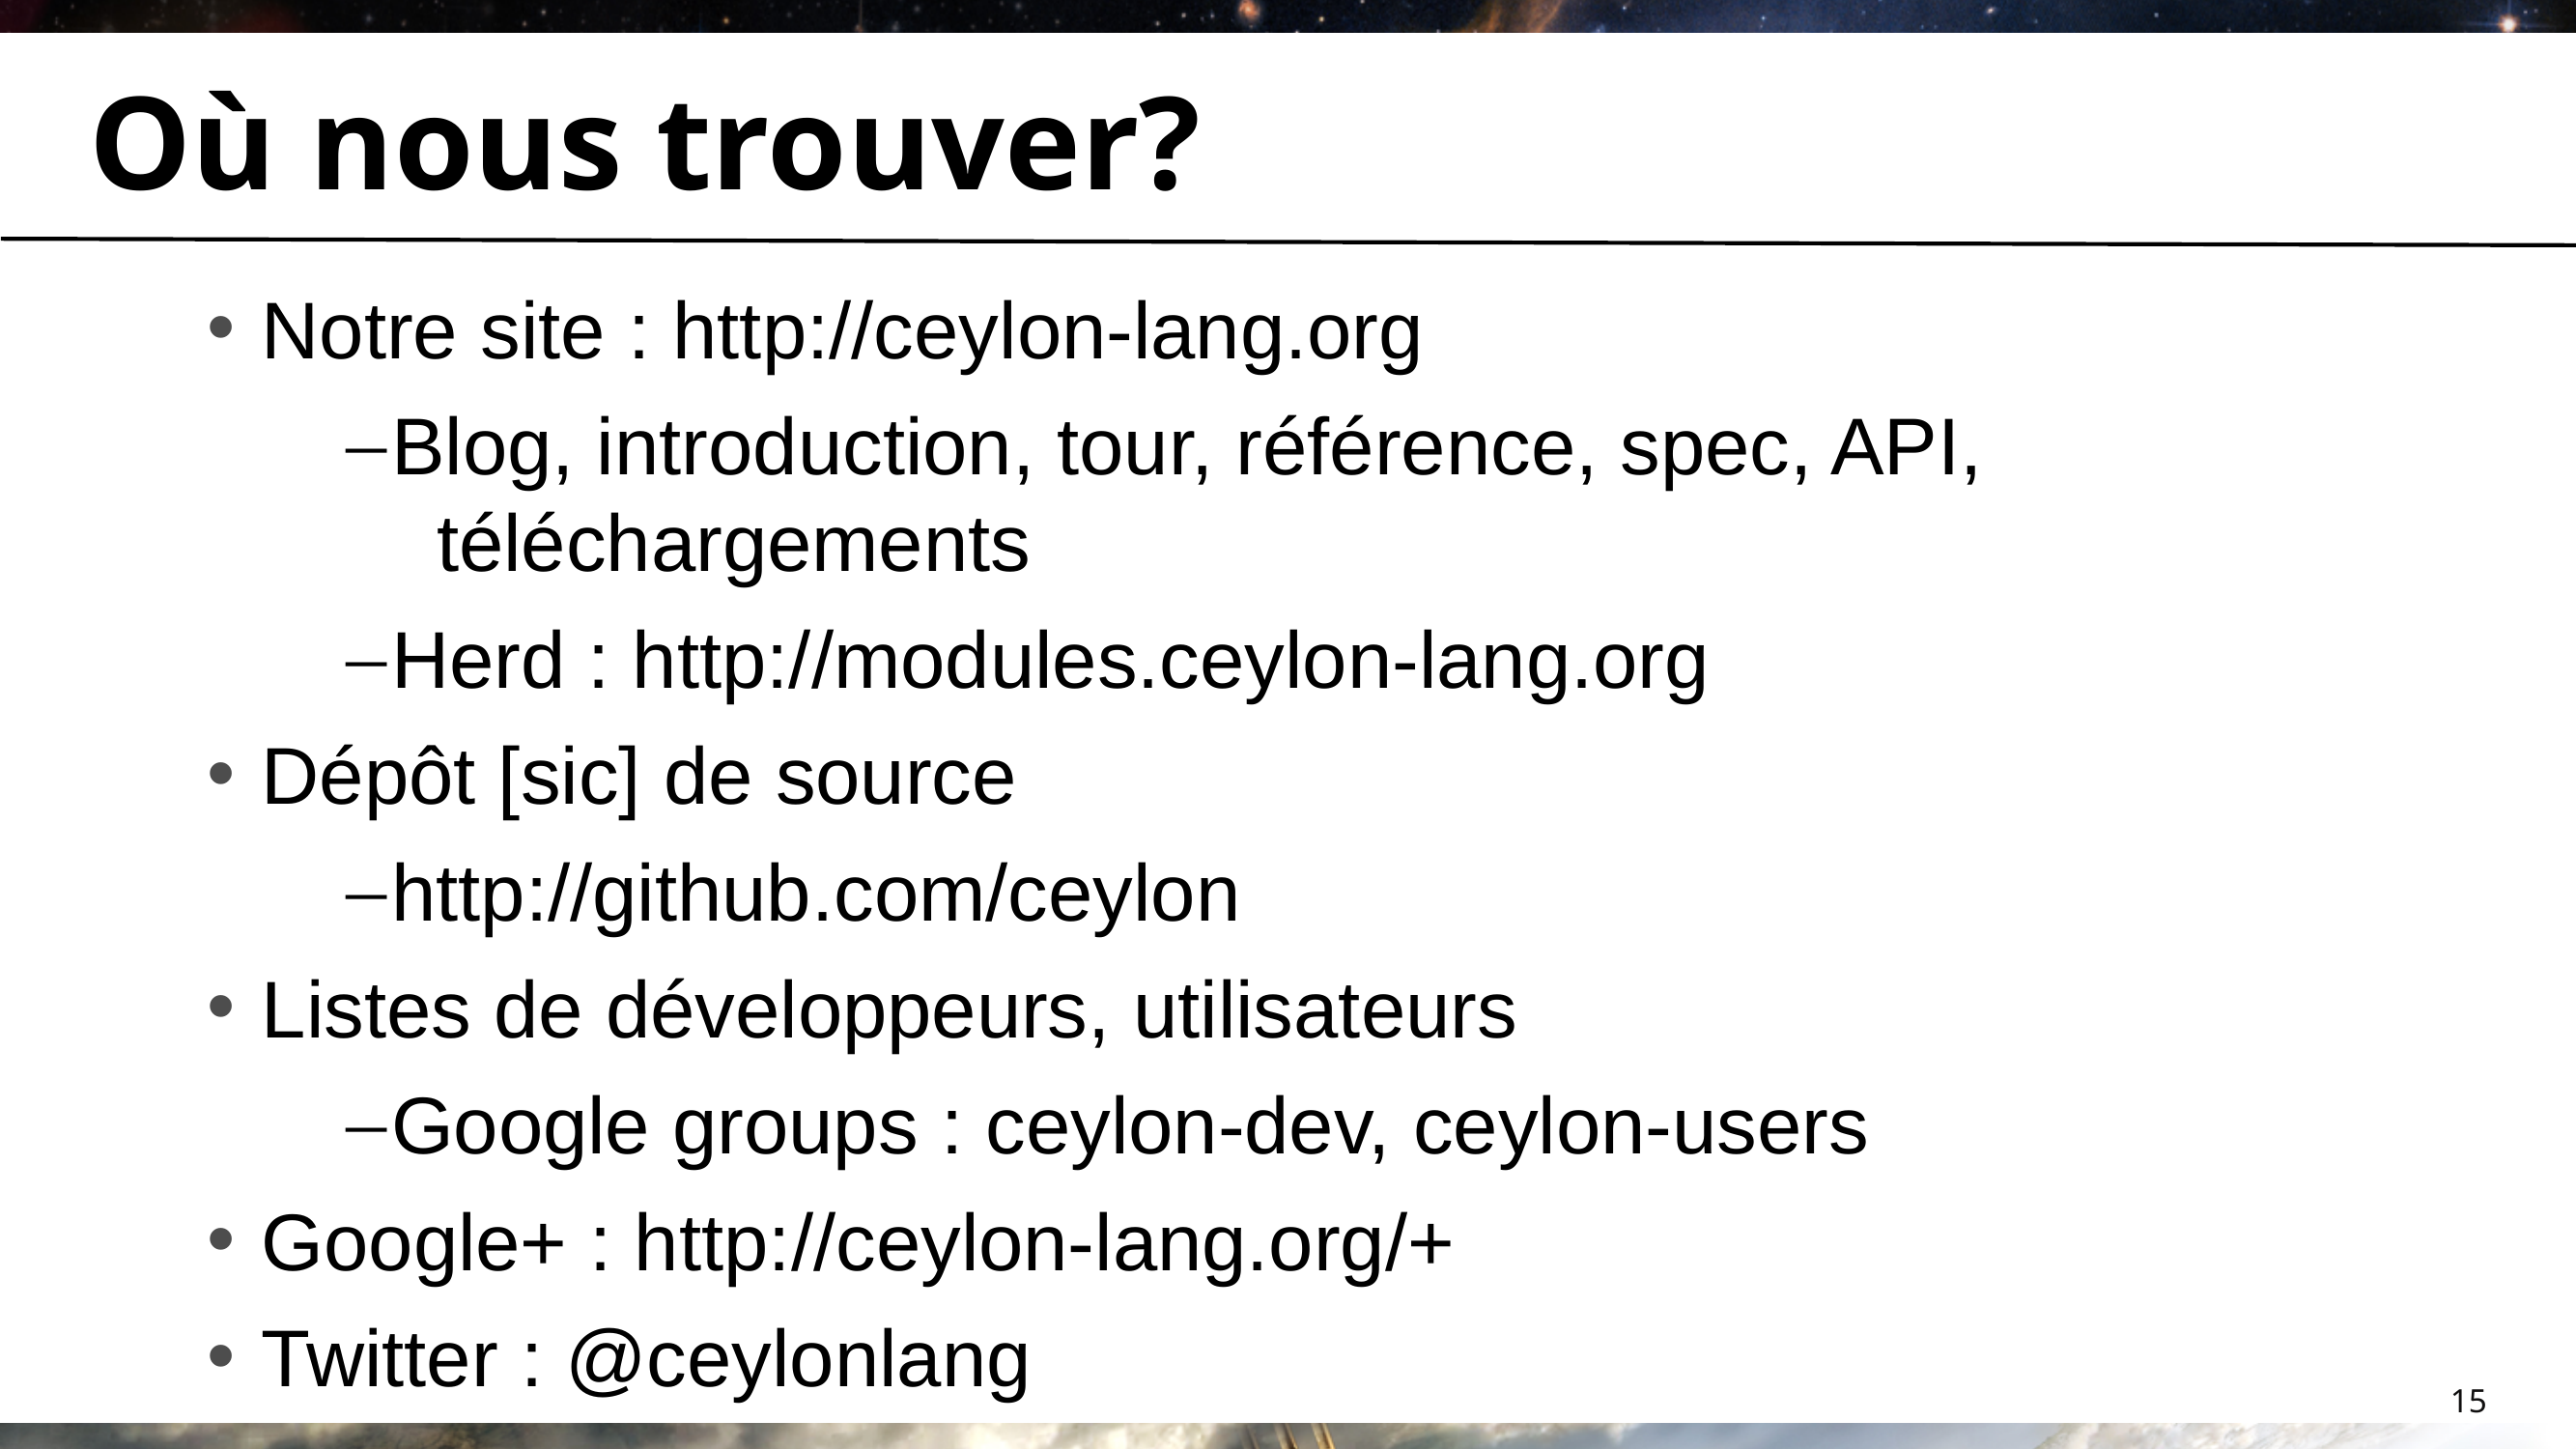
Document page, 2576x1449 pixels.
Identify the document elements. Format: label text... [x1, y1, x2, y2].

text_box <number> [2431, 1373, 2505, 1424]
picture [0, 1423, 2576, 1449]
list Notre site : http://ceylon-lang.org Blog, introduction, tour, référence, spec, API, téléchargements Herd : http://modules.ceylon-lang.org Dépôt [sic] de source http://github.com/ceylon Listes de développeurs, utilisateurs Google groups : ceylon-dev, ceylon-users Google+ : http://ceylon-lang.org/+ Twitter : @ceylonlang [193, 270, 2383, 1412]
title Où nous trouver? [72, 47, 2528, 229]
picture [0, 0, 2576, 33]
